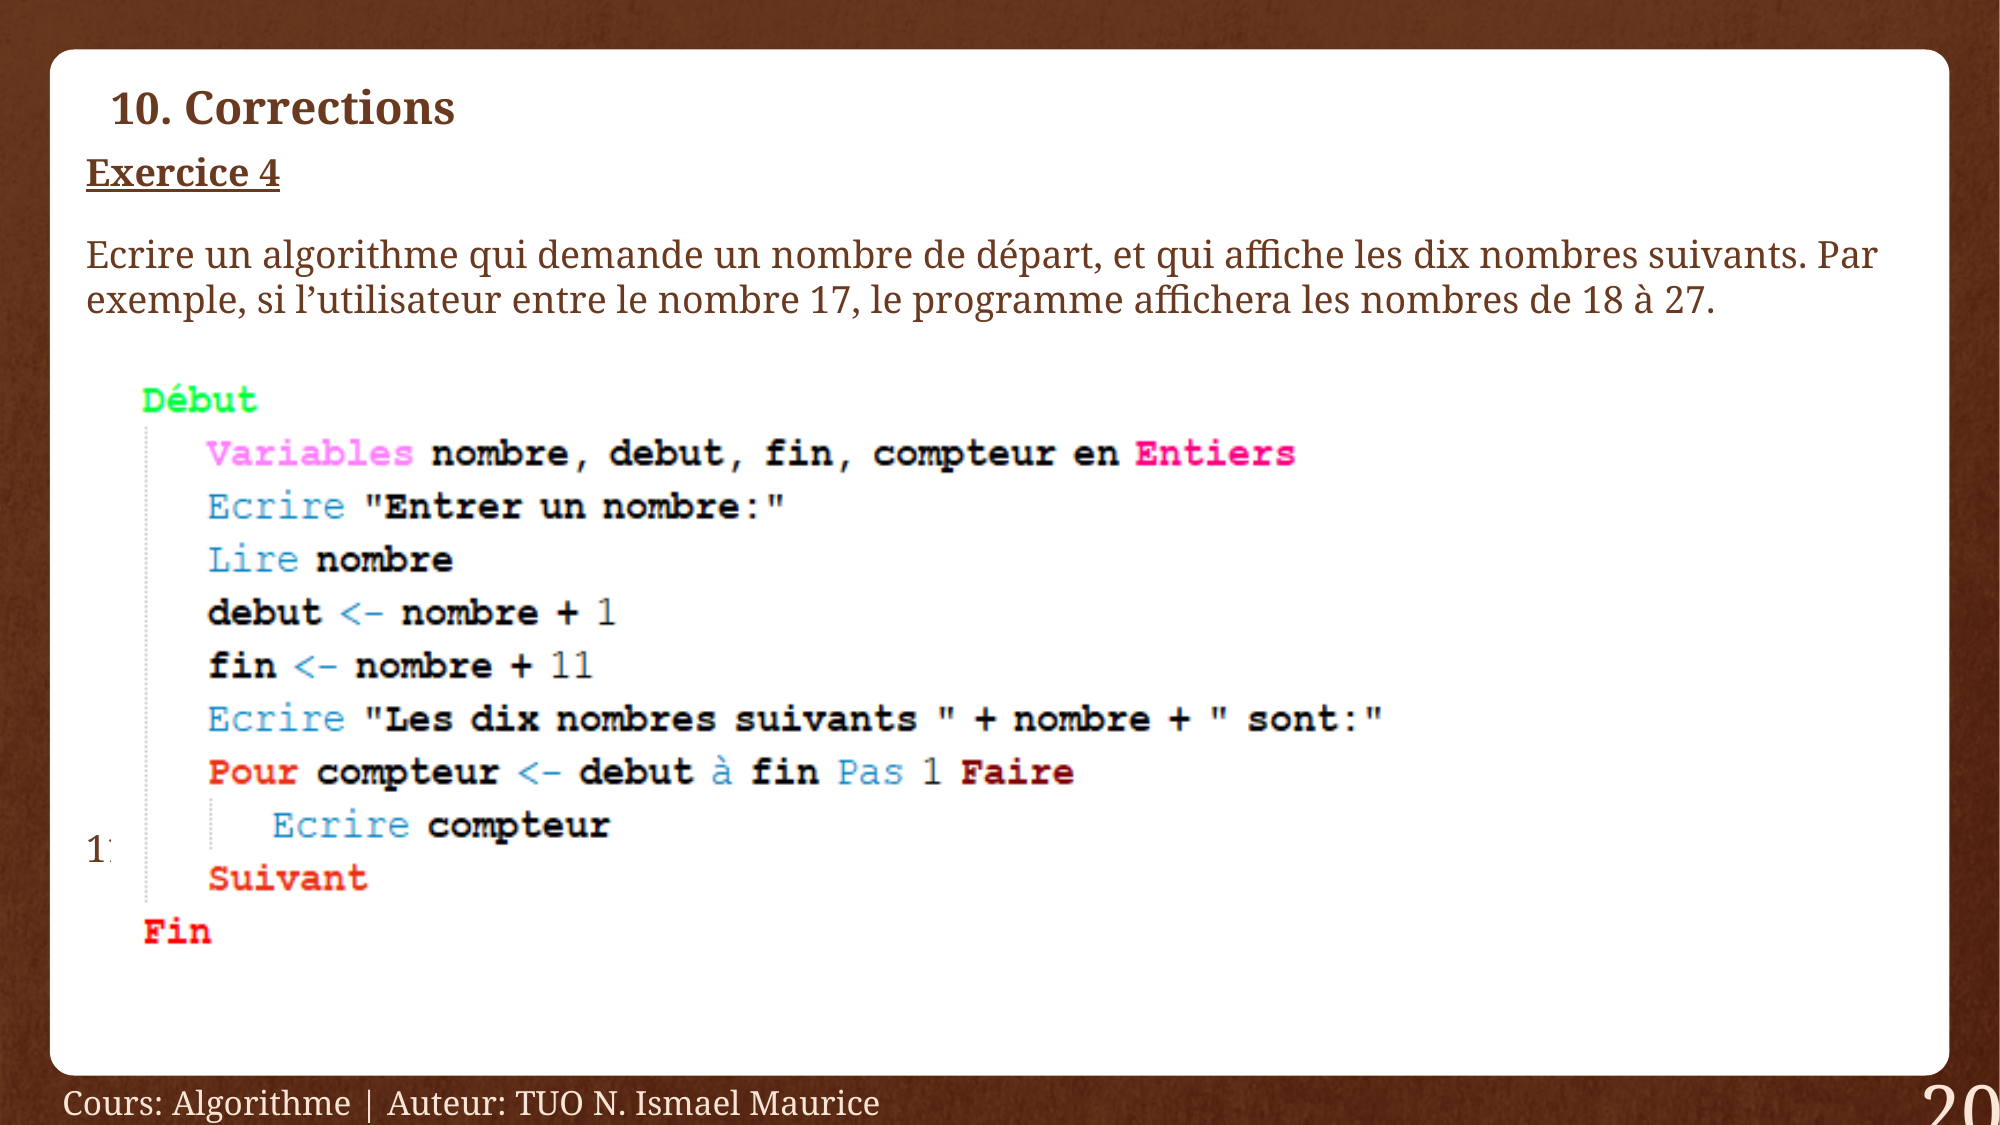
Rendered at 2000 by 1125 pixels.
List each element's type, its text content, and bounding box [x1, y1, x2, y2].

title 10. Corrections [95, 68, 1696, 142]
text_box Cours: Algorithme | Auteur: TUO N. Ismael Maurice [47, 1074, 1264, 1125]
text_box [1904, 1056, 2000, 1125]
picture [111, 355, 1889, 978]
list Exercice 4 Ecrire un algorithme qui demande un nombre de départ, et qui affiche les dix nombres suivants. Par exemple, si l’utilisateur entre le nombre 17, le programme affichera les nombres de 18 à 27. [70, 141, 1929, 386]
